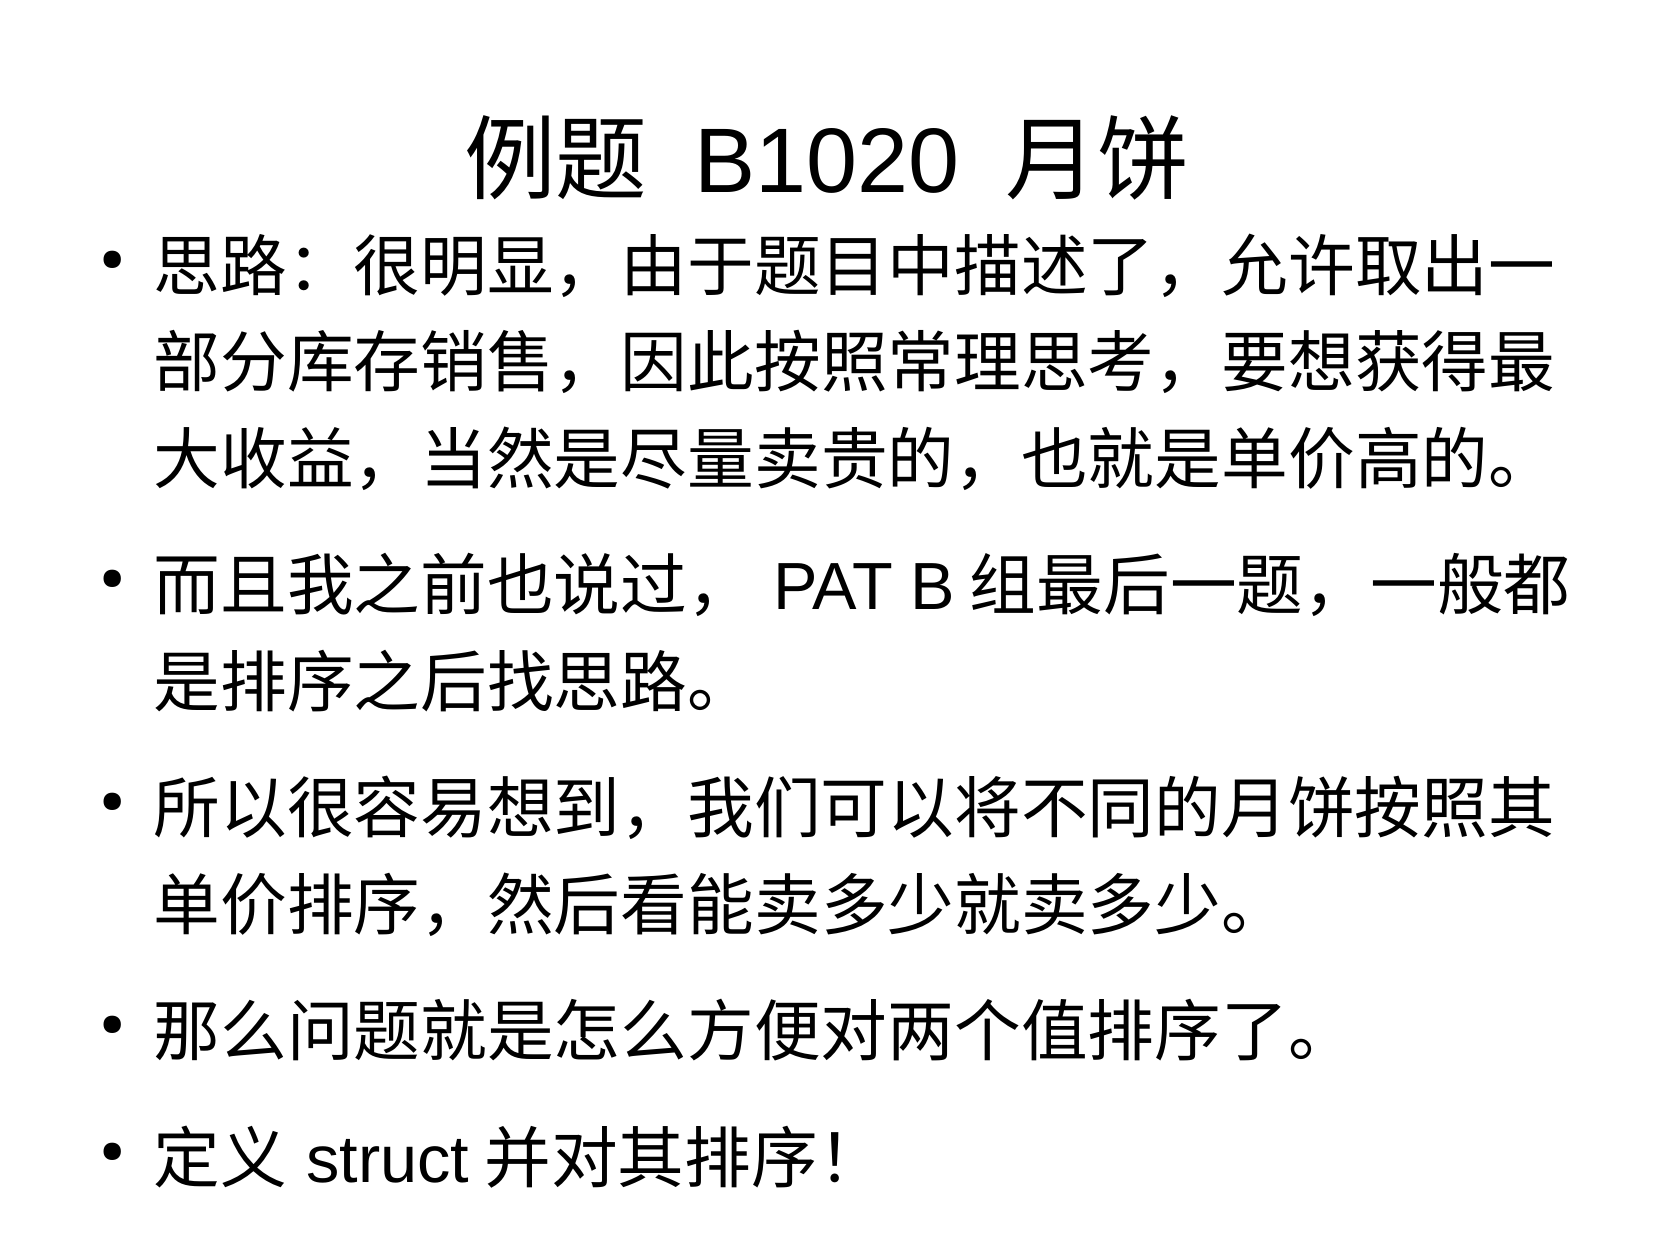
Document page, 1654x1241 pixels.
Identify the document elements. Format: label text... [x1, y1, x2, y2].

list 思路：很明显，由于题目中描述了，允许取出一部分库存销售，因此按照常理思考，要想获得最大收益，当然是尽量卖贵的，也就是单价高的。 而且我之前也说过，PAT B组最后一题，一般都是排序之后找思路。 所以很容易想到，我们可以将不同的月饼按照其单价排序，然后看能卖多少就卖多少。 那么问题就是怎么方便对两个值排序了。 定义struct并对其排序！ [82, 212, 1571, 1241]
title 例题 B1020 月饼 [82, 49, 1571, 212]
